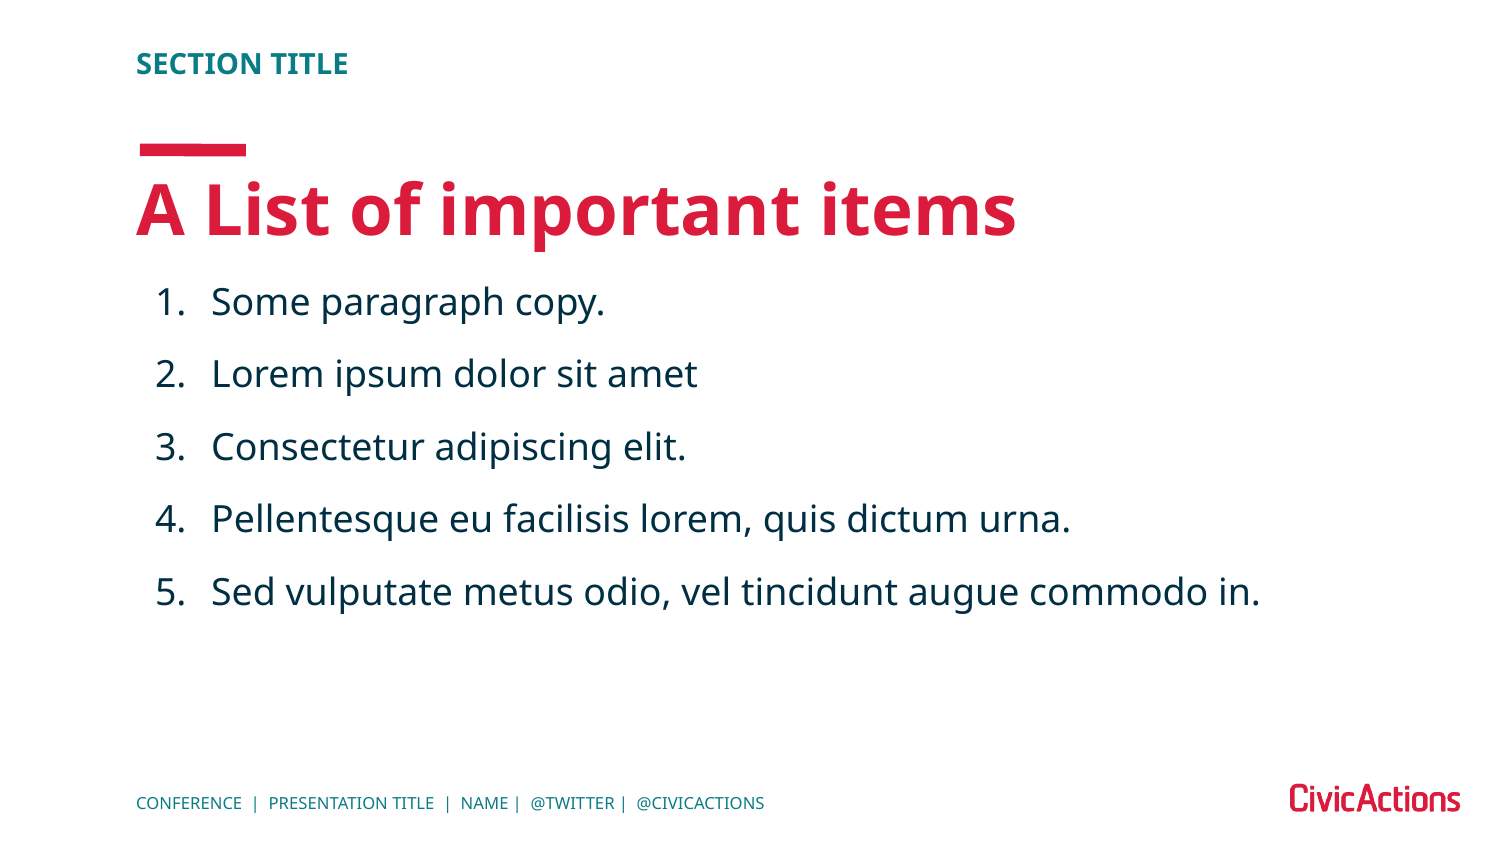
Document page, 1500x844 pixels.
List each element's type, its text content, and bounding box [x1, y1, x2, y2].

text_box CONFERENCE | PRESENTATION TITLE | NAME | @TWITTER | @CIVICACTIONS [121, 778, 1467, 817]
list A List of important items Some paragraph copy. Lorem ipsum dolor sit amet Consectetur adipiscing elit. Pellentesque eu facilisis lorem, quis dictum urna. Sed vulputate metus odio, vel tincidunt augue commodo in. [121, 150, 1375, 750]
title SECTION TITLE [121, 30, 1375, 112]
